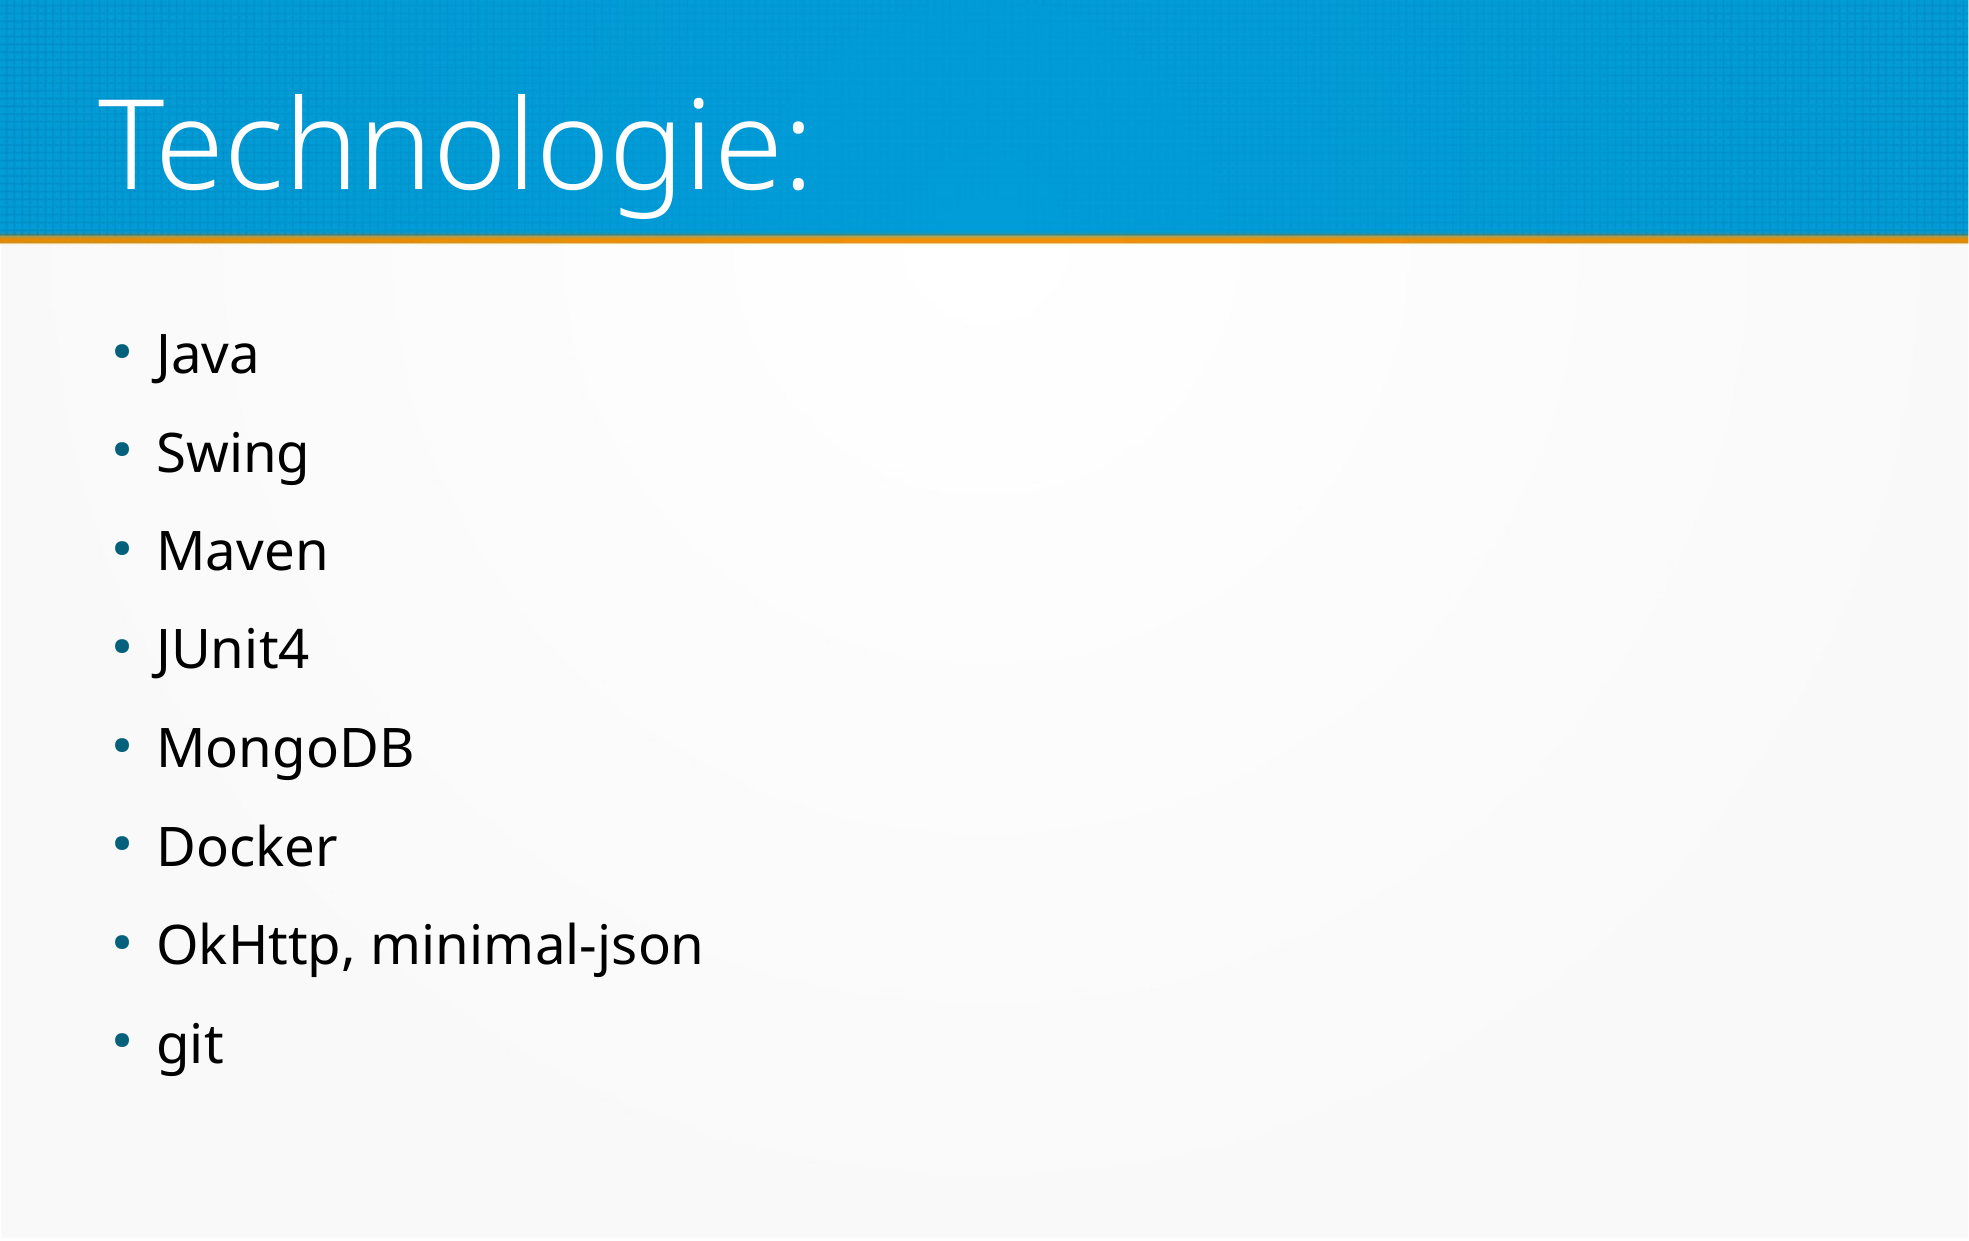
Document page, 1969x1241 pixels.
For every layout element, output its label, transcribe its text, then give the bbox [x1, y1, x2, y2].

picture [0, 233, 1969, 1241]
title Technologie: [98, 19, 1870, 227]
list Java Swing Maven JUnit4 MongoDB Docker OkHttp, minimal-json git [98, 315, 1860, 1080]
